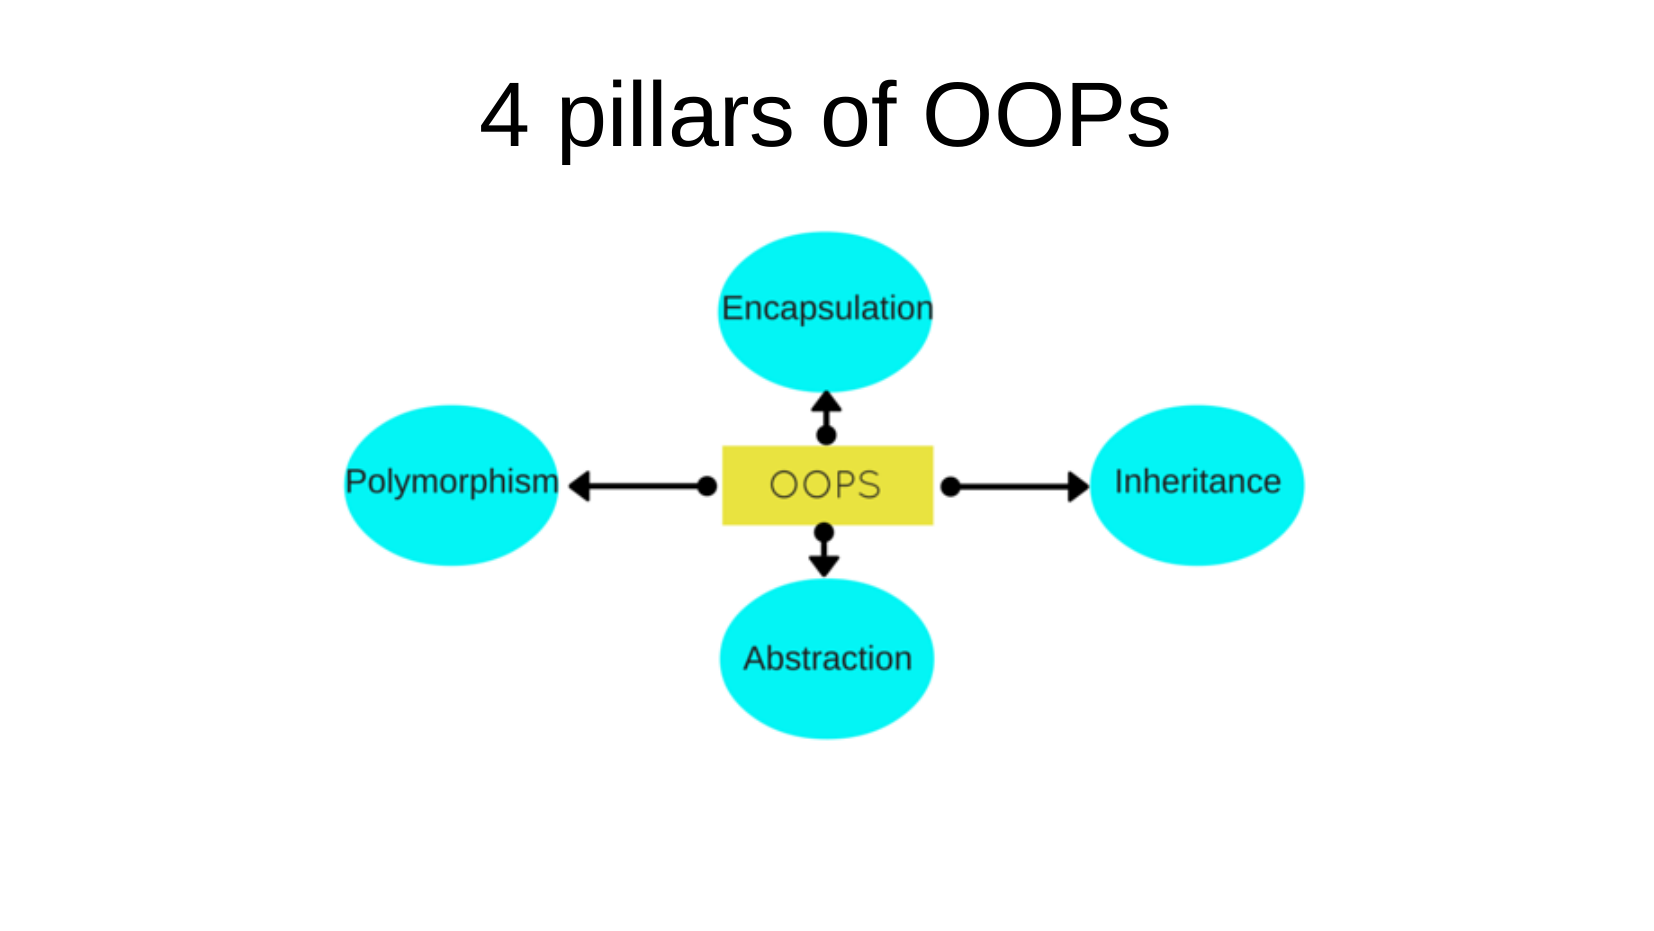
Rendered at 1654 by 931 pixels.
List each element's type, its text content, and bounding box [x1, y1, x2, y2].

title 4 pillars of OOPs [82, 37, 1571, 193]
picture [287, 217, 1367, 758]
